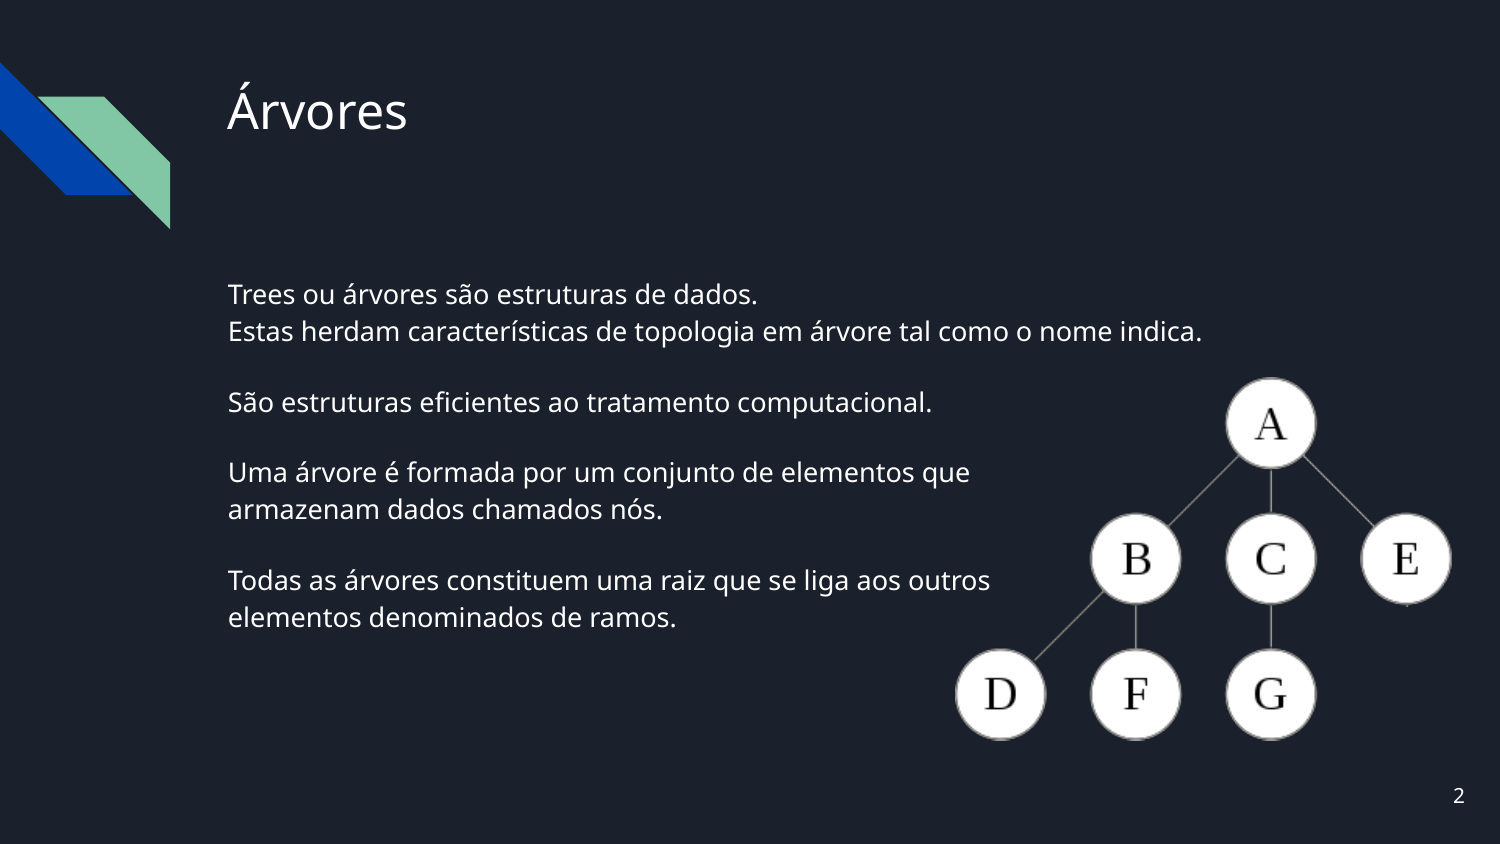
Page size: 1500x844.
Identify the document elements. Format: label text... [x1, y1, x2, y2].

slide_number <number> [1389, 764, 1480, 830]
picture [955, 377, 1454, 741]
title Árvores [212, 64, 1368, 215]
list Trees ou árvores são estruturas de dados. Estas herdam características de topologia em árvore tal como o nome indica. São estruturas eficientes ao tratamento computacional. Uma árvore é formada por um conjunto de elementos que armazenam dados chamados nós. Todas as árvores constituem uma raiz que se liga aos outros elementos denominados de ramos. [212, 257, 1368, 735]
